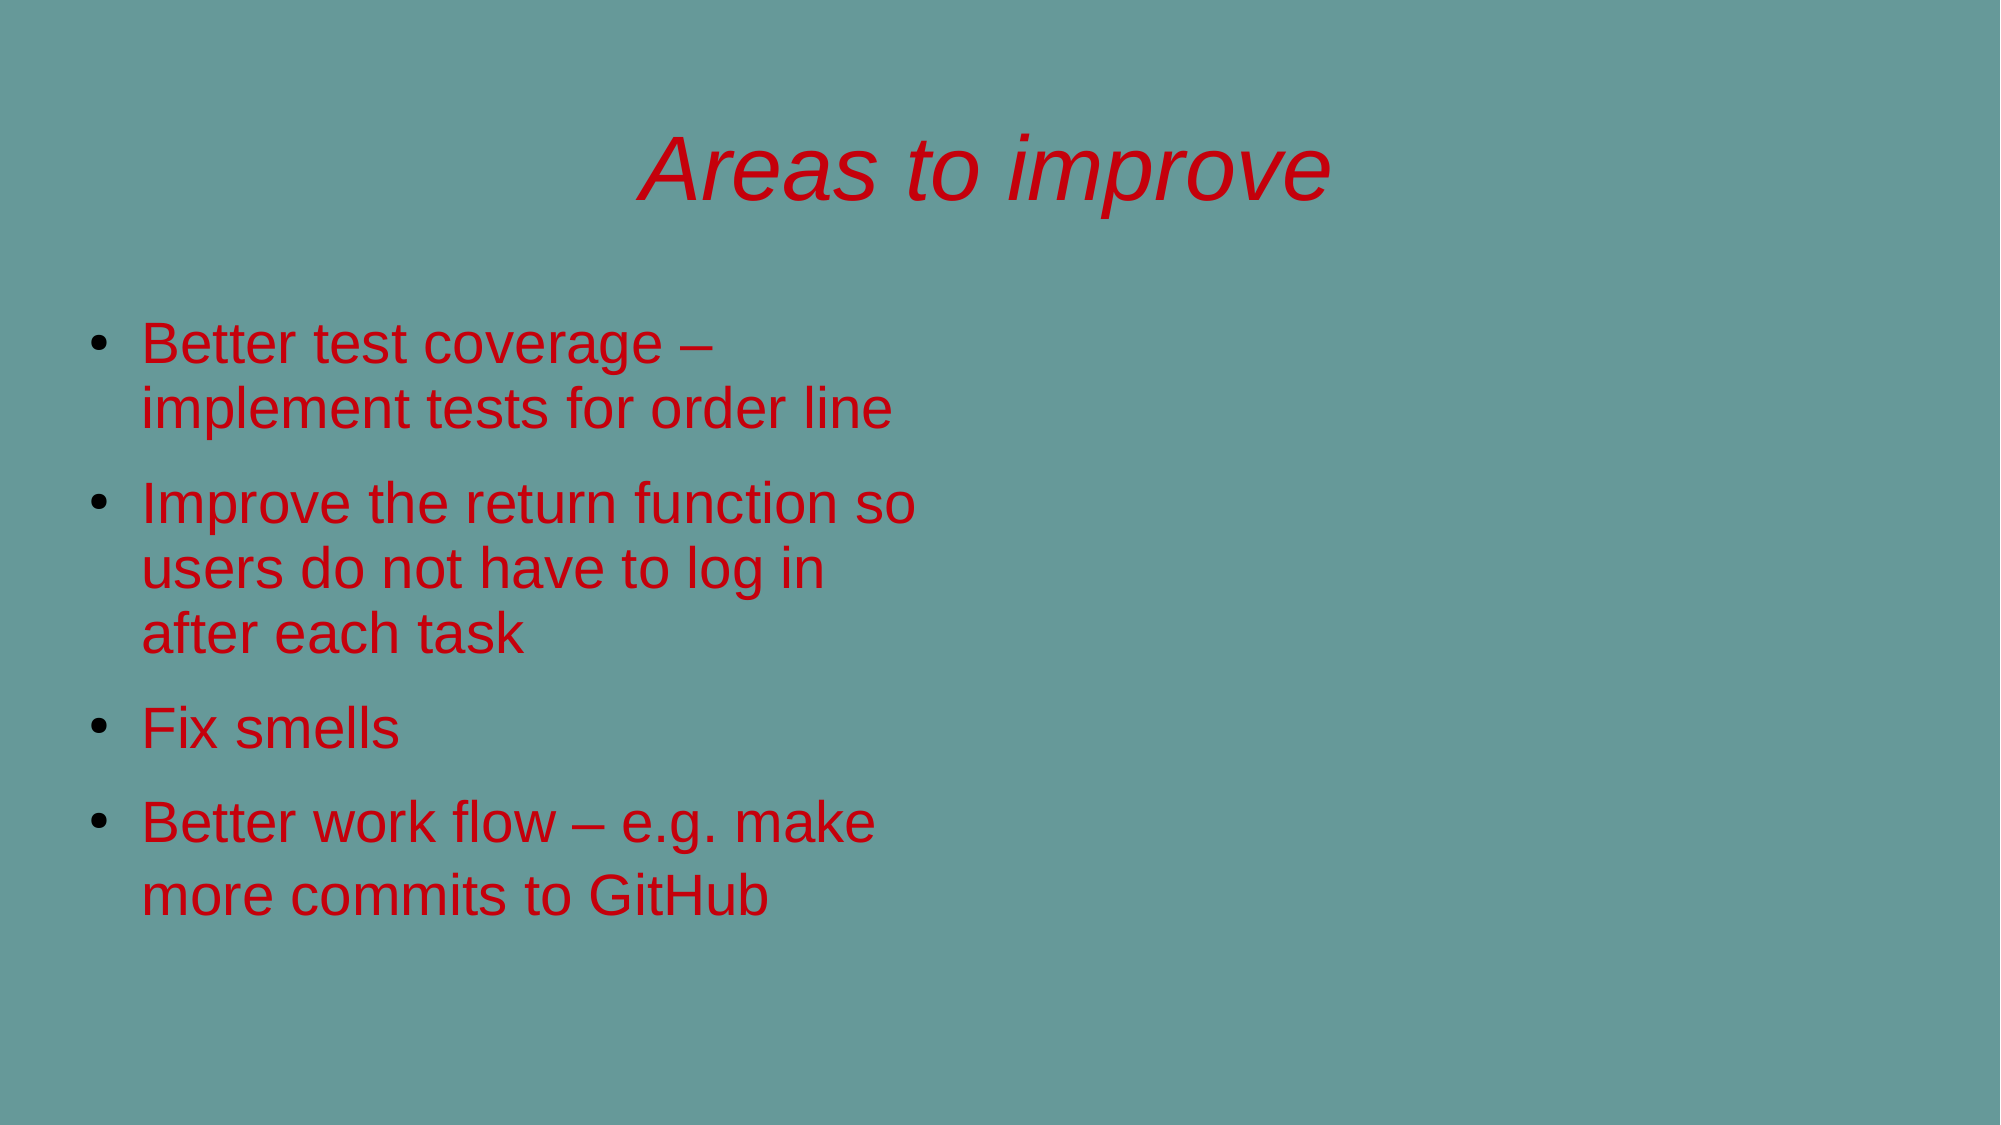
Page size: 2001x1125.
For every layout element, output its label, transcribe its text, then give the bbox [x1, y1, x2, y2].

title Areas to improve [137, 59, 1863, 278]
list Better test coverage – implement tests for order line Improve the return function so users do not have to log in after each task Fix smells Better work flow – e.g. make more commits to GitHub [70, 311, 950, 928]
